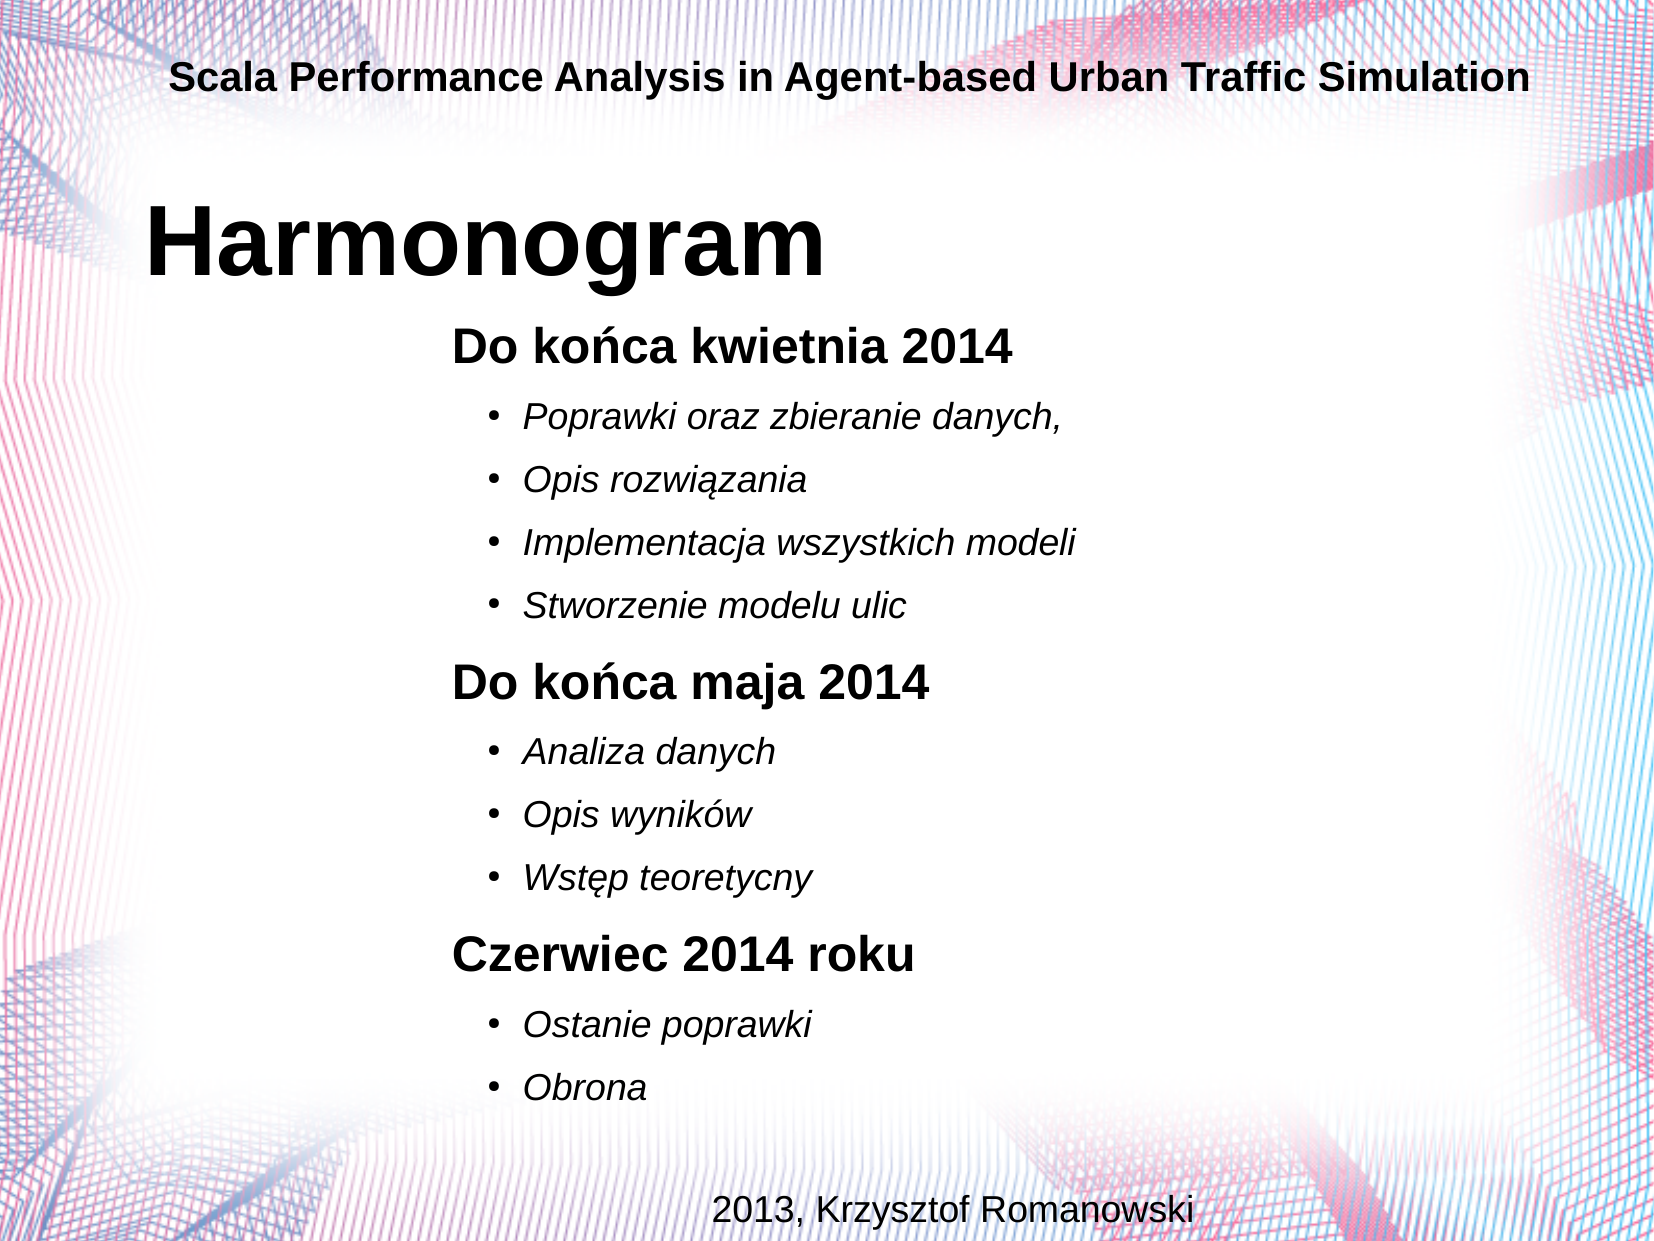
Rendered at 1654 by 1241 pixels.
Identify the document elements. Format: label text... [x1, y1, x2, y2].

text_box Do końca kwietnia 2014 Poprawki oraz zbieranie danych, Opis rozwiązania Implementacja wszystkich modeli Stworzenie modelu ulic Do końca maja 2014 Analiza danych Opis wyników Wstęp teoretycny Czerwiec 2014 roku Ostanie poprawki Obrona [437, 283, 1146, 1088]
picture [0, 0, 1654, 1241]
text_box Harmonogram [129, 121, 1583, 416]
text_box Scala Performance Analysis in Agent-based Urban Traffic Simulation [153, 23, 1560, 121]
text_box 2013, Krzysztof Romanowski [696, 1159, 1276, 1217]
